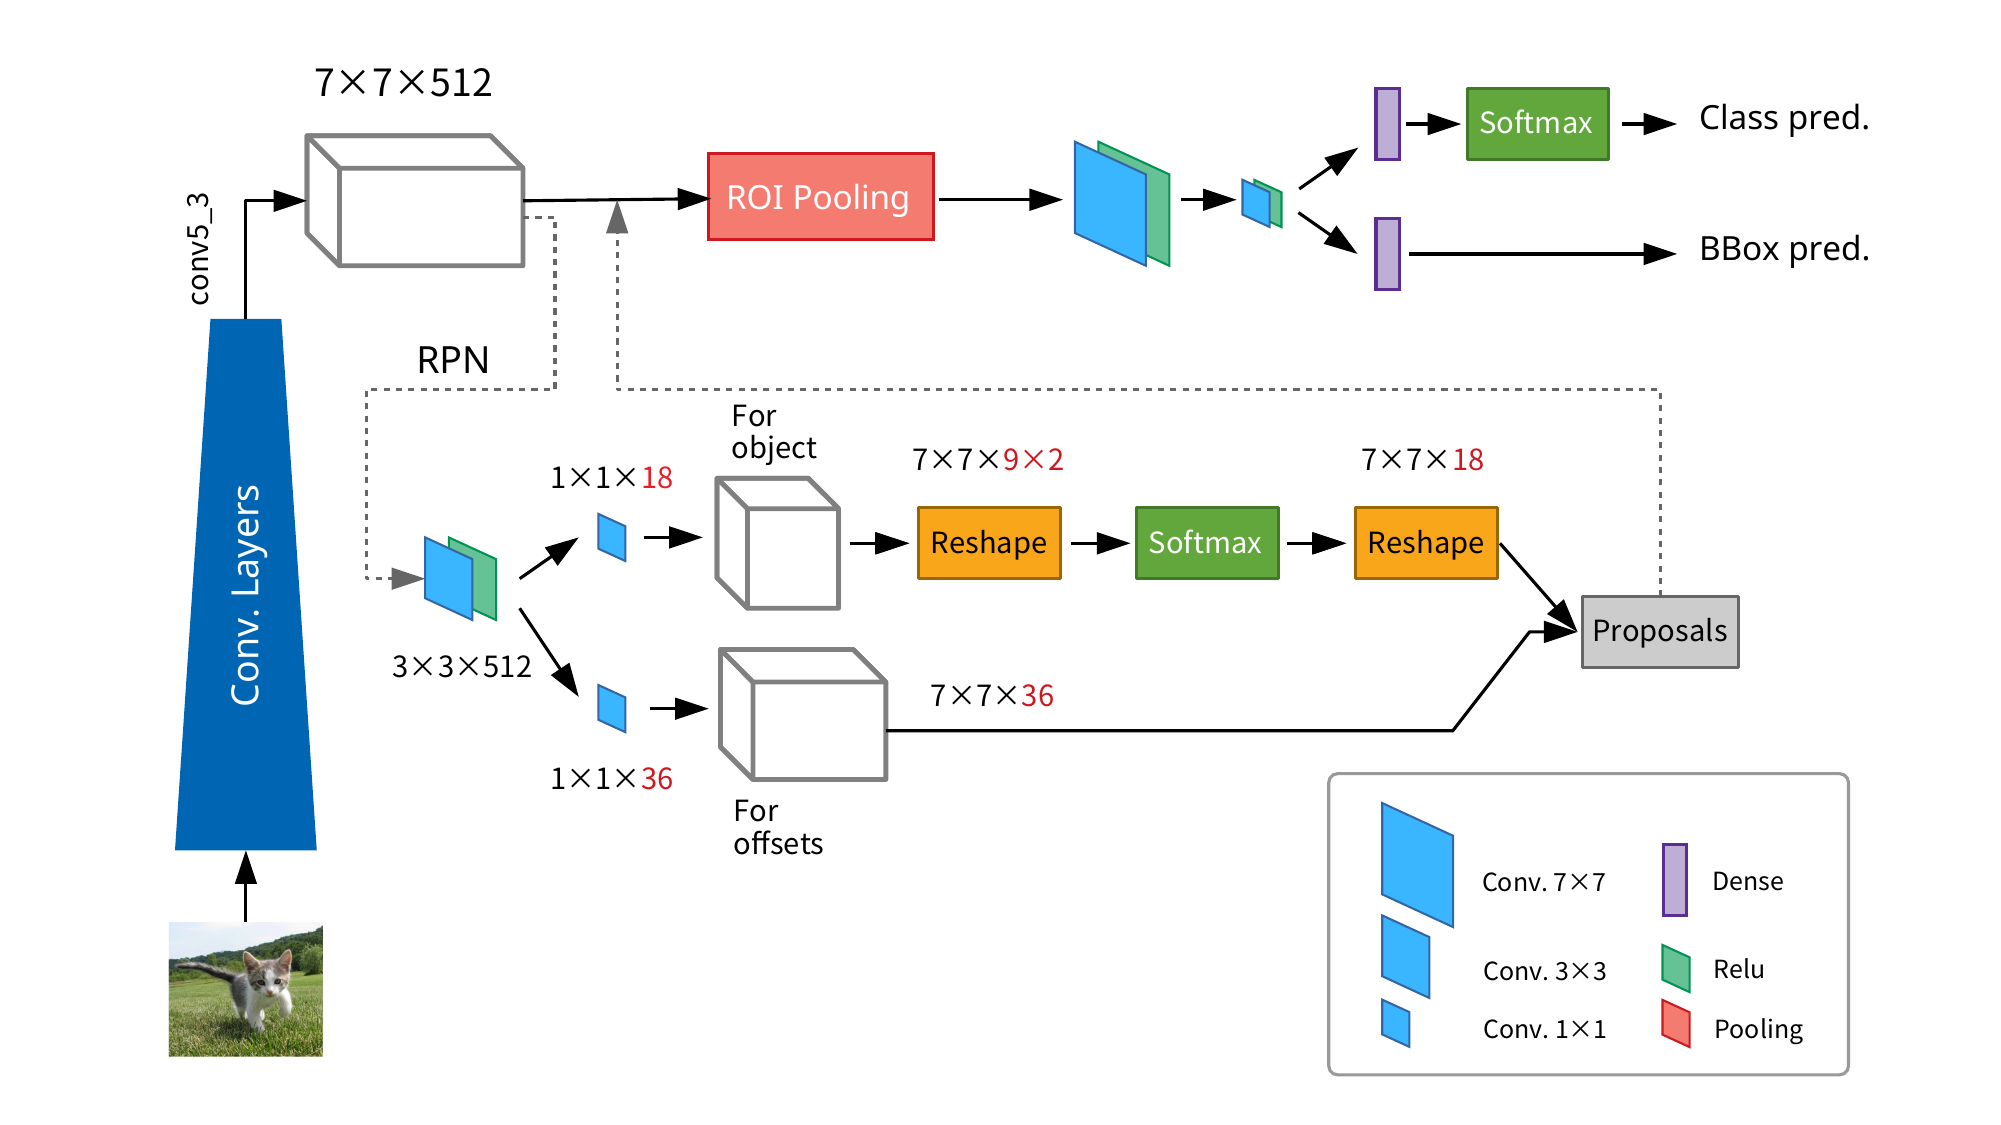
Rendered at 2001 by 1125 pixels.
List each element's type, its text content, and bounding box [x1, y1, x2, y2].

text_box Relu [1698, 949, 1781, 993]
text_box [1582, 596, 1739, 608]
text_box [1382, 803, 1454, 928]
text_box 7×7×36 [916, 673, 1070, 721]
text_box [1355, 507, 1498, 519]
text_box [1375, 218, 1400, 290]
text_box [1355, 567, 1498, 579]
text_box conv5_3 [175, 177, 223, 322]
text_box Conv. 1×1 [1468, 1008, 1624, 1052]
text_box Pooling [1699, 1008, 1819, 1052]
text_box RPN [401, 333, 520, 390]
text_box [1375, 88, 1400, 160]
text_box [1074, 141, 1170, 266]
text_box [1662, 999, 1690, 1048]
text_box [174, 318, 317, 851]
text_box 7×7×9×2 [897, 436, 1081, 485]
text_box ROI Pooling [711, 172, 931, 225]
text_box [1382, 915, 1430, 999]
text_box Softmax [1133, 519, 1278, 567]
text_box [918, 507, 1061, 519]
text_box BBox pred. [1684, 222, 1890, 278]
text_box 3×3×512 [377, 643, 548, 692]
text_box 7×7×512 [299, 55, 508, 113]
text_box [1242, 179, 1282, 228]
text_box Dense [1697, 860, 1799, 904]
text_box Reshape [1353, 519, 1501, 567]
text_box For offsets [718, 788, 851, 869]
text_box [1663, 844, 1687, 916]
text_box [708, 153, 934, 240]
text_box Conv. Layers [217, 447, 275, 723]
text_box [1382, 999, 1410, 1047]
text_box [598, 685, 626, 733]
text_box Conv. 7×7 [1467, 862, 1622, 905]
text_box Proposals [1577, 608, 1743, 656]
text_box 1×1×18 [535, 454, 689, 502]
text_box [1582, 656, 1739, 668]
text_box Softmax [1464, 100, 1608, 148]
text_box Conv. 3×3 [1468, 950, 1624, 994]
text_box Reshape [916, 519, 1063, 567]
text_box [425, 537, 497, 621]
text_box 1×1×36 [535, 755, 689, 804]
picture [168, 922, 324, 1058]
text_box Class pred. [1684, 93, 1890, 148]
text_box 7×7×18 [1346, 436, 1500, 485]
text_box [1467, 88, 1609, 160]
text_box [1136, 507, 1279, 579]
text_box [598, 513, 626, 562]
text_box For object [717, 392, 837, 473]
text_box [918, 567, 1061, 579]
text_box [1662, 944, 1690, 993]
